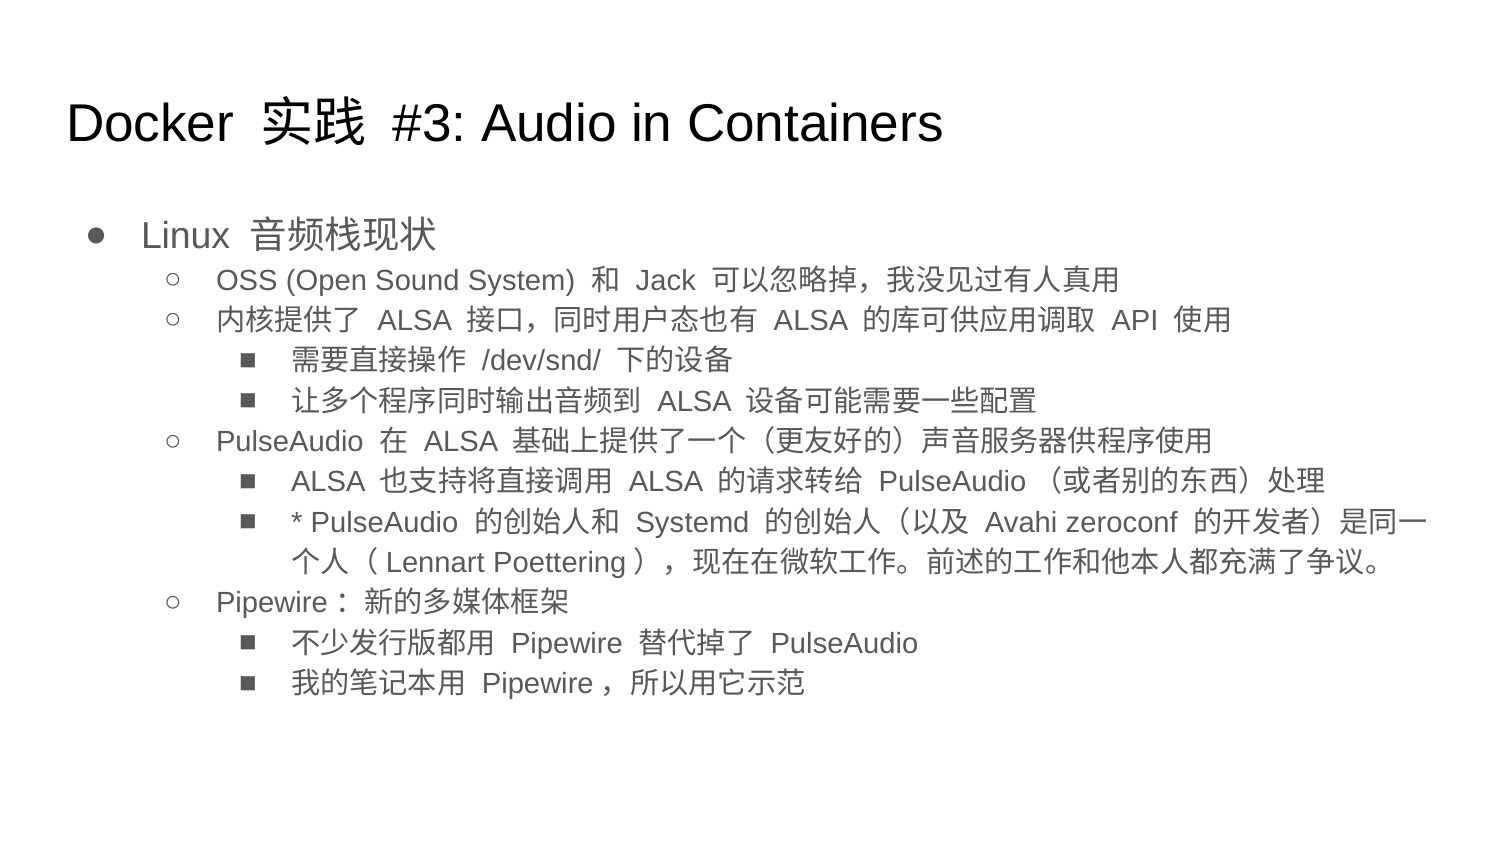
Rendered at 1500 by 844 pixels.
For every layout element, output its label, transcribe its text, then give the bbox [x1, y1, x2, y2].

title Docker 实践 #3: Audio in Containers [51, 72, 1449, 167]
list Linux 音频栈现状 OSS (Open Sound System) 和 Jack 可以忽略掉，我没见过有人真用 内核提供了 ALSA 接口，同时用户态也有 ALSA 的库可供应用调取 API 使用 需要直接操作 /dev/snd/ 下的设备 让多个程序同时输出音频到 ALSA 设备可能需要一些配置 PulseAudio 在 ALSA 基础上提供了一个（更友好的）声音服务器供程序使用 ALSA 也支持将直接调用 ALSA 的请求转给 PulseAudio（或者别的东西）处理 * PulseAudio 的创始人和 Systemd 的创始人（以及 Avahi zeroconf 的开发者）是同一个人（Lennart Poettering），现在在微软工作。前述的工作和他本人都充满了争议。 Pipewire：新的多媒体框架 不少发行版都用 Pipewire 替代掉了 PulseAudio 我的笔记本用 Pipewire，所以用它示范 [51, 189, 1449, 750]
